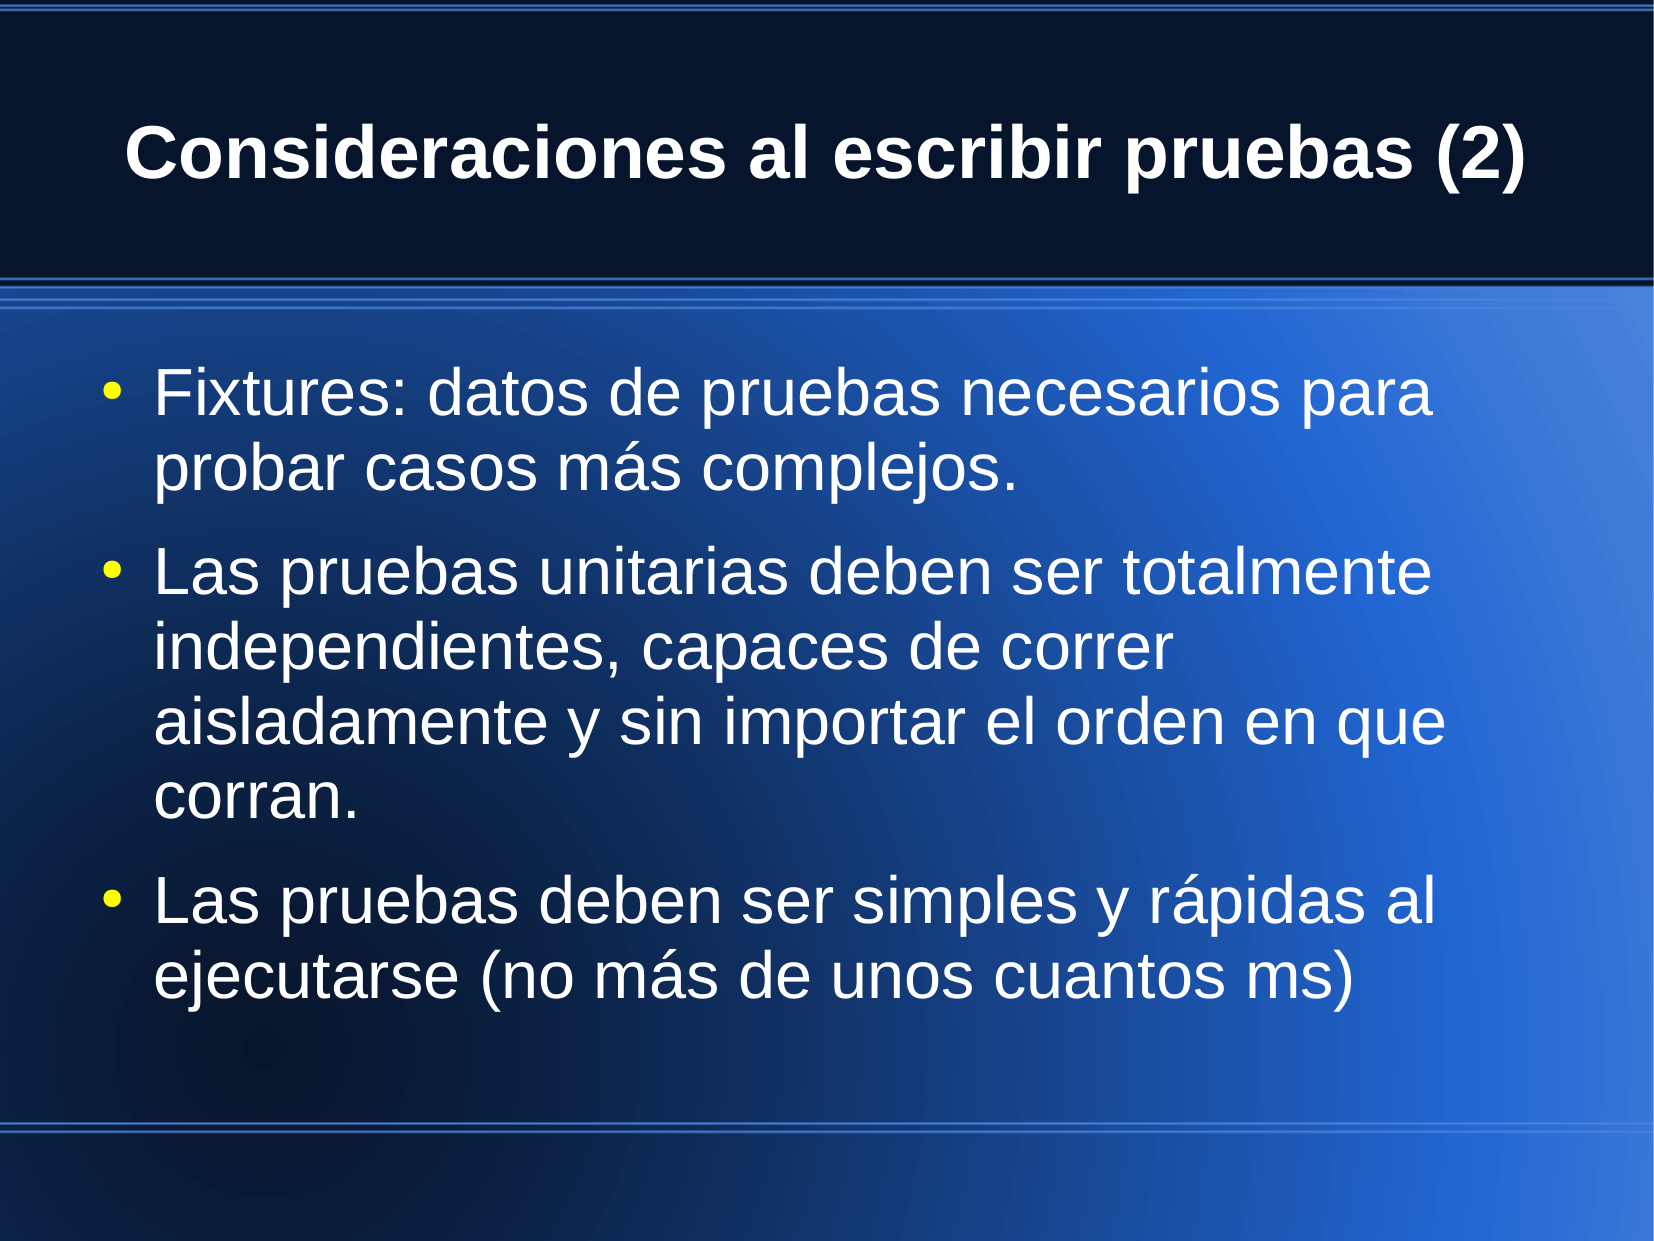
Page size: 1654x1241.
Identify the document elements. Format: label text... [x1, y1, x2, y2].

picture [0, 0, 1654, 1241]
list Fixtures: datos de pruebas necesarios para probar casos más complejos. Las pruebas unitarias deben ser totalmente independientes, capaces de correr aisladamente y sin importar el orden en que corran. Las pruebas deben ser simples y rápidas al ejecutarse (no más de unos cuantos ms) [82, 355, 1571, 1075]
title Consideraciones al escribir pruebas (2) [82, 49, 1571, 257]
